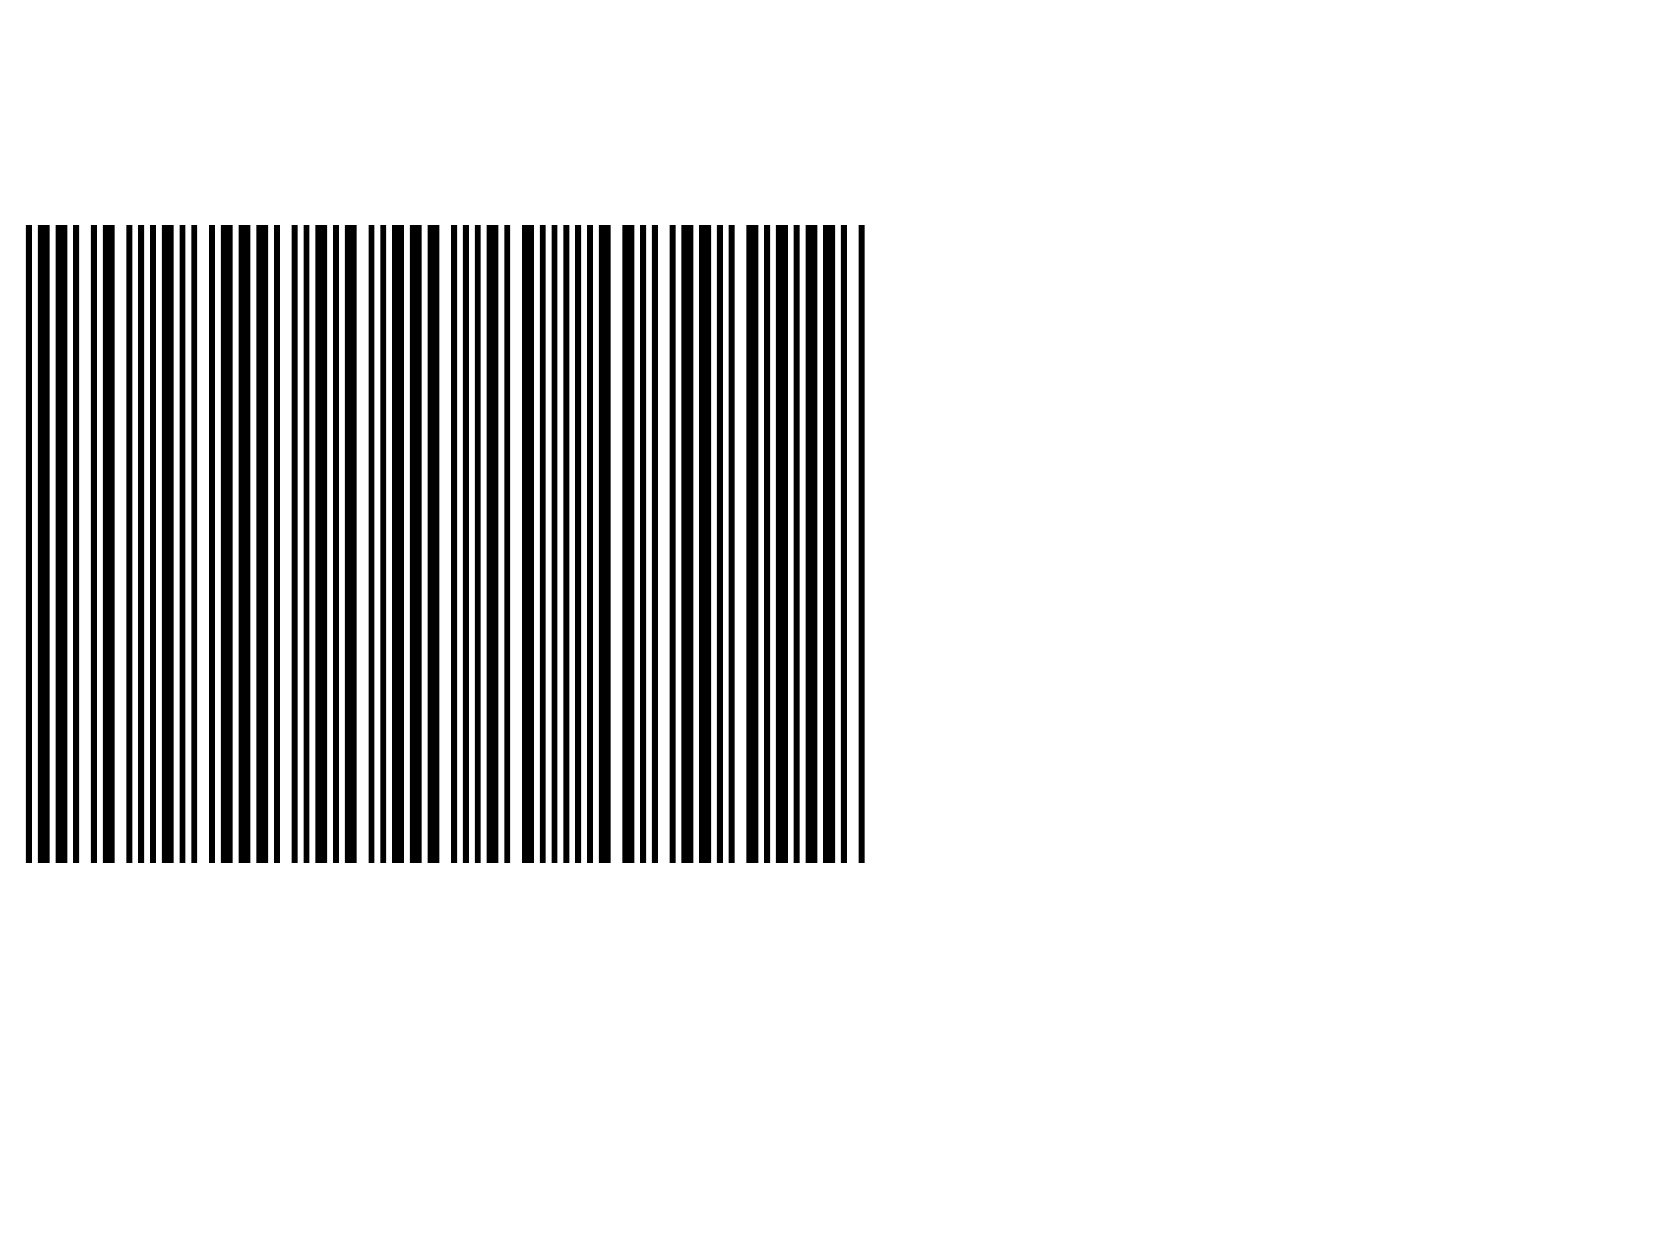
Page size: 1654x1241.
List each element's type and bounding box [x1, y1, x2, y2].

text_box [716, 225, 723, 863]
text_box [238, 225, 251, 863]
text_box [474, 225, 481, 863]
text_box [191, 225, 198, 863]
text_box [775, 225, 788, 863]
text_box [368, 225, 375, 863]
text_box [315, 225, 328, 863]
text_box [37, 225, 50, 863]
text_box [451, 225, 458, 863]
text_box [522, 225, 534, 863]
text_box [805, 225, 818, 863]
text_box [73, 225, 80, 863]
text_box [539, 225, 546, 863]
text_box [303, 225, 310, 863]
text_box [344, 225, 357, 863]
text_box [126, 225, 133, 863]
text_box [793, 225, 800, 863]
text_box [150, 225, 156, 863]
text_box [598, 225, 611, 863]
text_box [333, 225, 339, 863]
text_box [764, 225, 771, 863]
text_box [746, 225, 759, 863]
text_box [161, 225, 174, 863]
text_box [380, 225, 387, 863]
text_box [858, 225, 865, 863]
text_box [504, 225, 511, 863]
text_box [102, 225, 115, 863]
text_box [587, 225, 593, 863]
text_box [409, 225, 422, 863]
text_box [622, 225, 635, 863]
text_box [392, 225, 404, 863]
text_box [651, 225, 658, 863]
text_box [563, 225, 570, 863]
text_box [427, 225, 440, 863]
text_box [575, 225, 582, 863]
text_box [179, 225, 186, 863]
text_box [669, 225, 676, 863]
text_box [138, 225, 145, 863]
text_box [840, 225, 847, 863]
text_box [728, 225, 735, 863]
text_box [25, 225, 32, 863]
text_box [823, 225, 836, 863]
text_box [699, 225, 712, 863]
text_box [681, 225, 694, 863]
text_box [220, 225, 233, 863]
text_box [462, 225, 469, 863]
text_box [640, 225, 647, 863]
text_box [274, 225, 280, 863]
text_box [551, 225, 558, 863]
text_box [55, 225, 68, 863]
text_box [90, 225, 97, 863]
text_box [256, 225, 269, 863]
text_box [209, 225, 215, 863]
text_box [486, 225, 499, 863]
text_box [291, 225, 298, 863]
